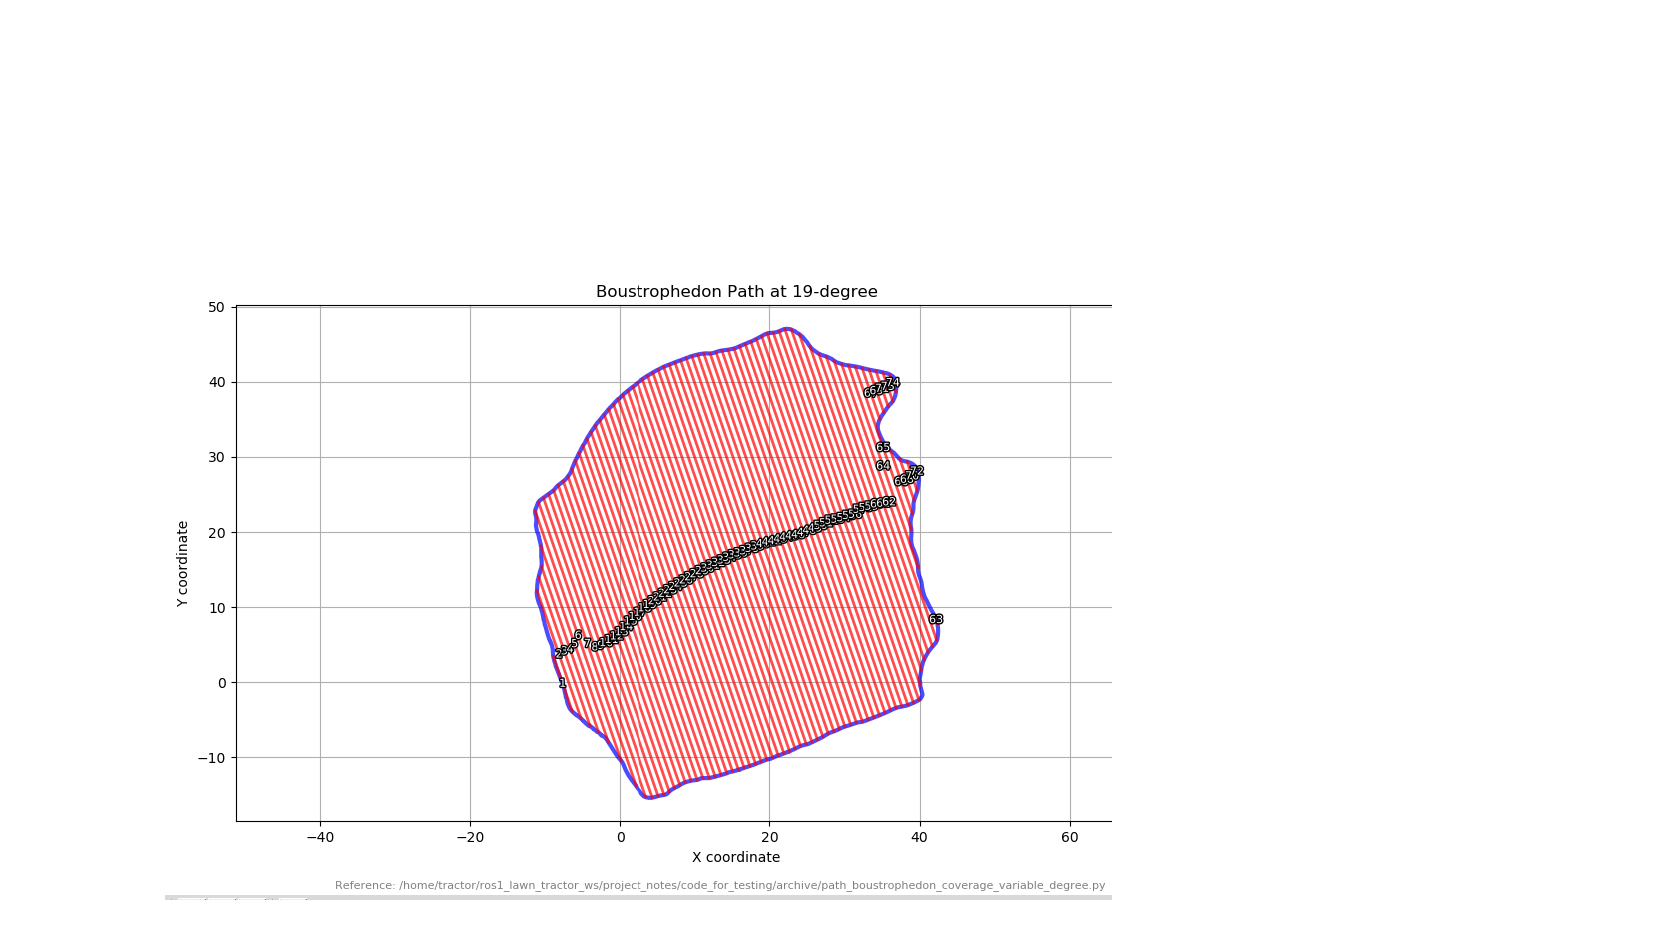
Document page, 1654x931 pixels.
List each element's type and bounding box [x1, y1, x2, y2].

picture [165, 273, 1112, 901]
